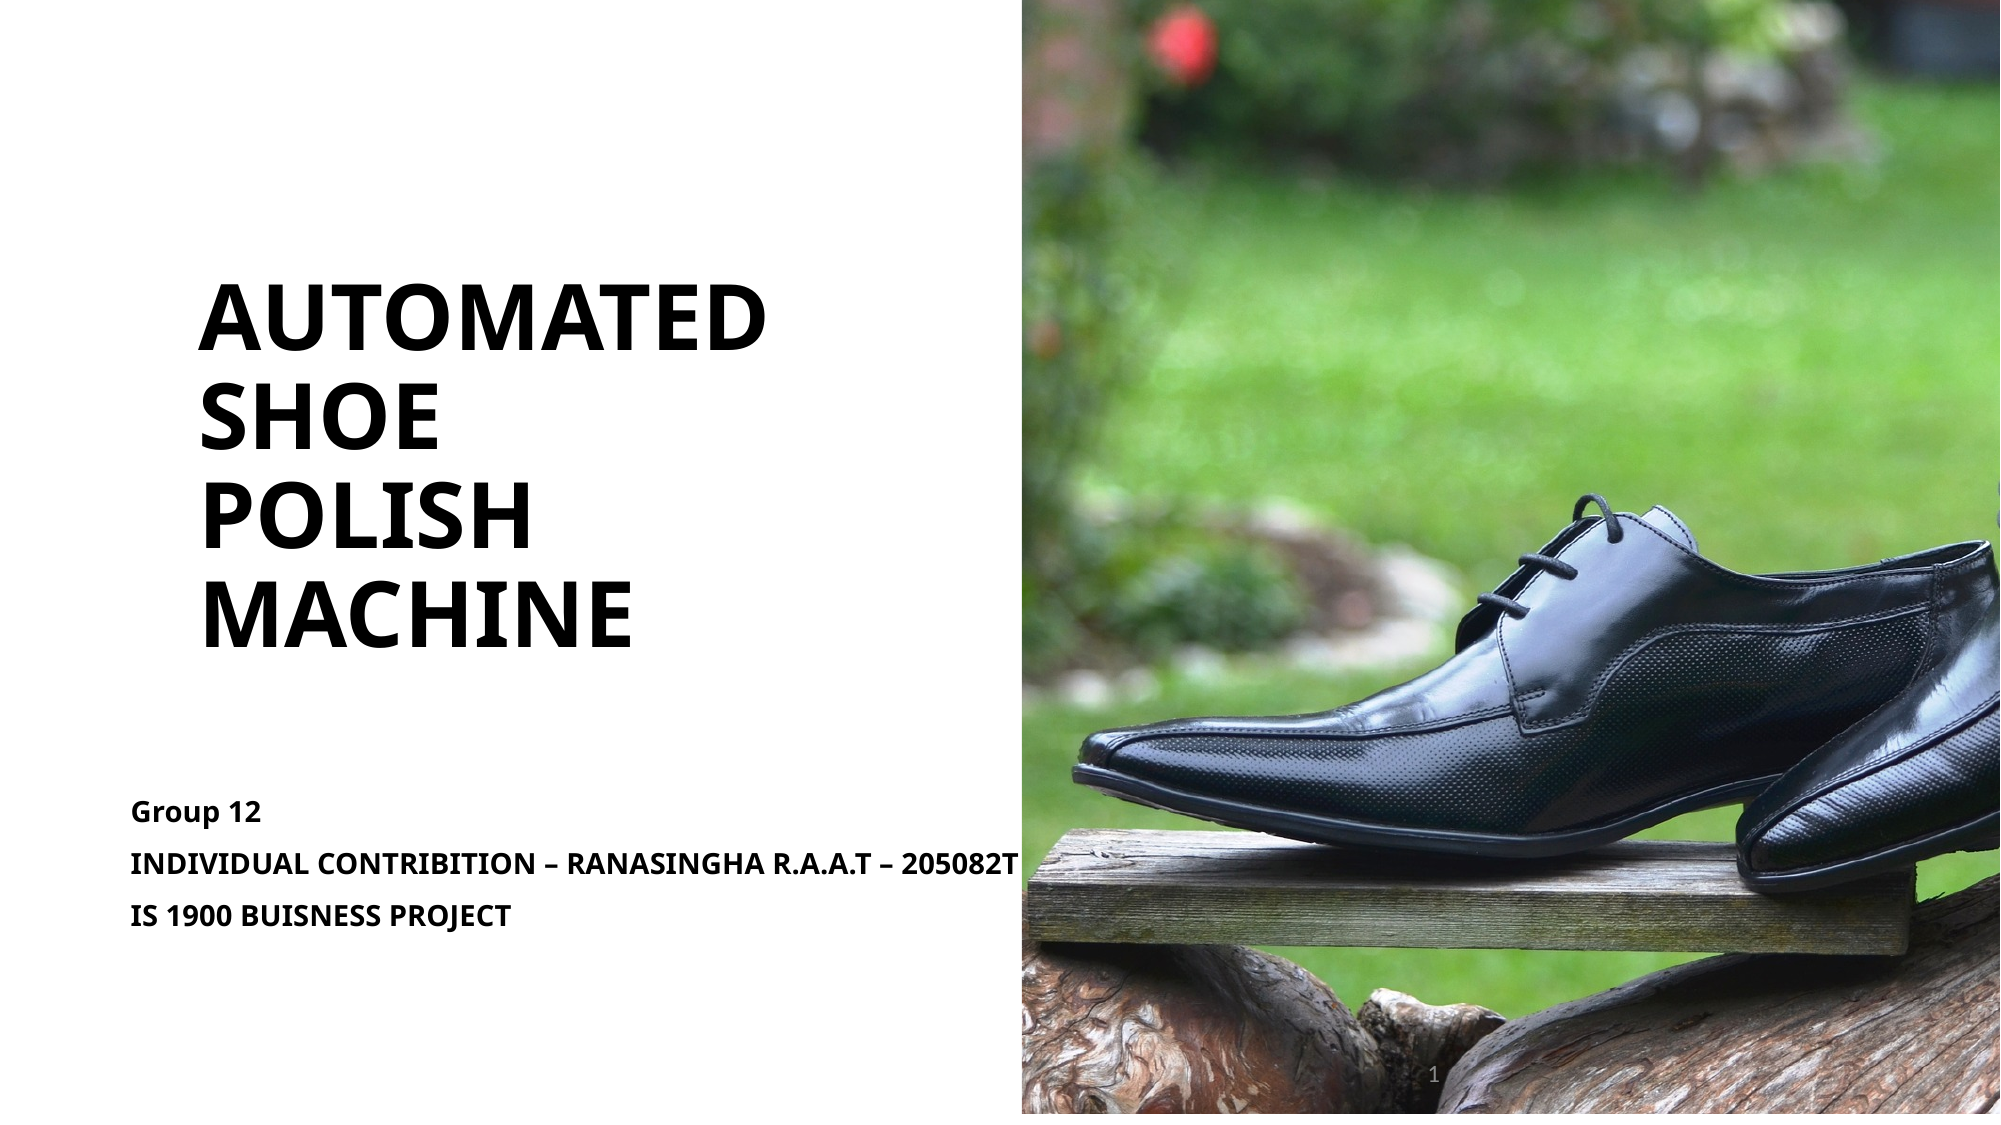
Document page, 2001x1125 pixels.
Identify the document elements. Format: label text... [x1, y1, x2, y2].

picture [1021, 0, 2000, 1114]
title AUTOMATED SHOE POLISH MACHINE [105, 105, 864, 676]
text_box [1412, 1042, 1863, 1103]
subtitle Group 12 INDIVIDUAL CONTRIBITION – RANASINGHA R.A.A.T – 205082T IS 1900 BUISNESS PROJECT [105, 789, 1021, 993]
